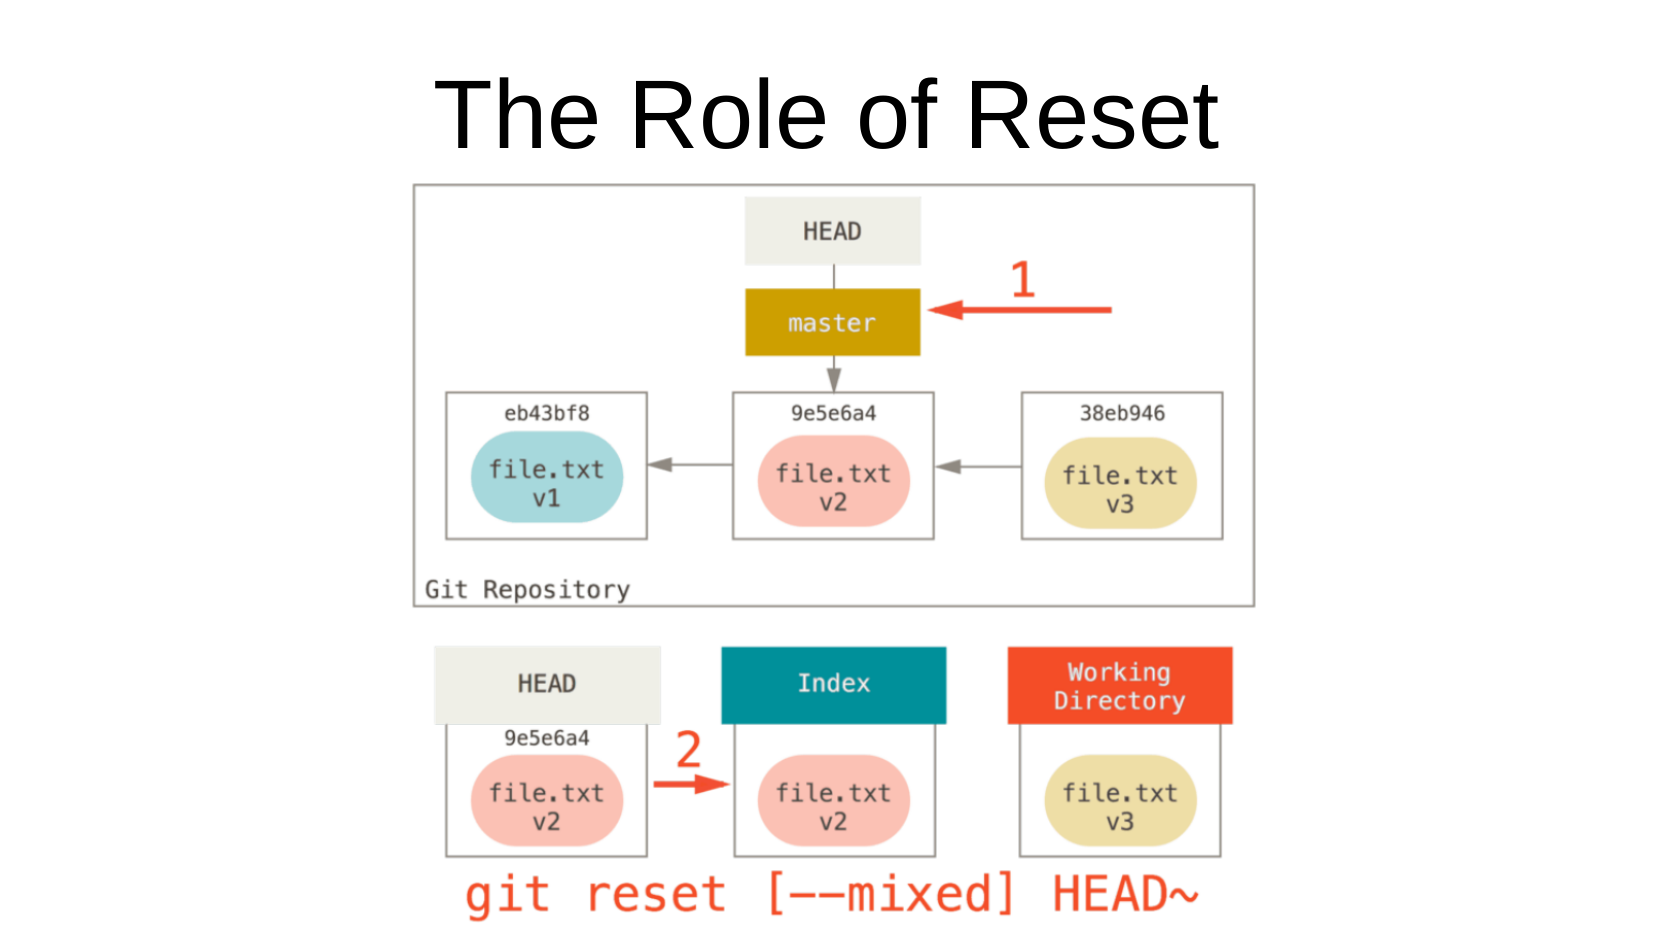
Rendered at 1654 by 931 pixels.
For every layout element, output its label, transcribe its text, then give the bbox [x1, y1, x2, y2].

title The Role of Reset [82, 37, 1571, 193]
picture [405, 177, 1261, 931]
